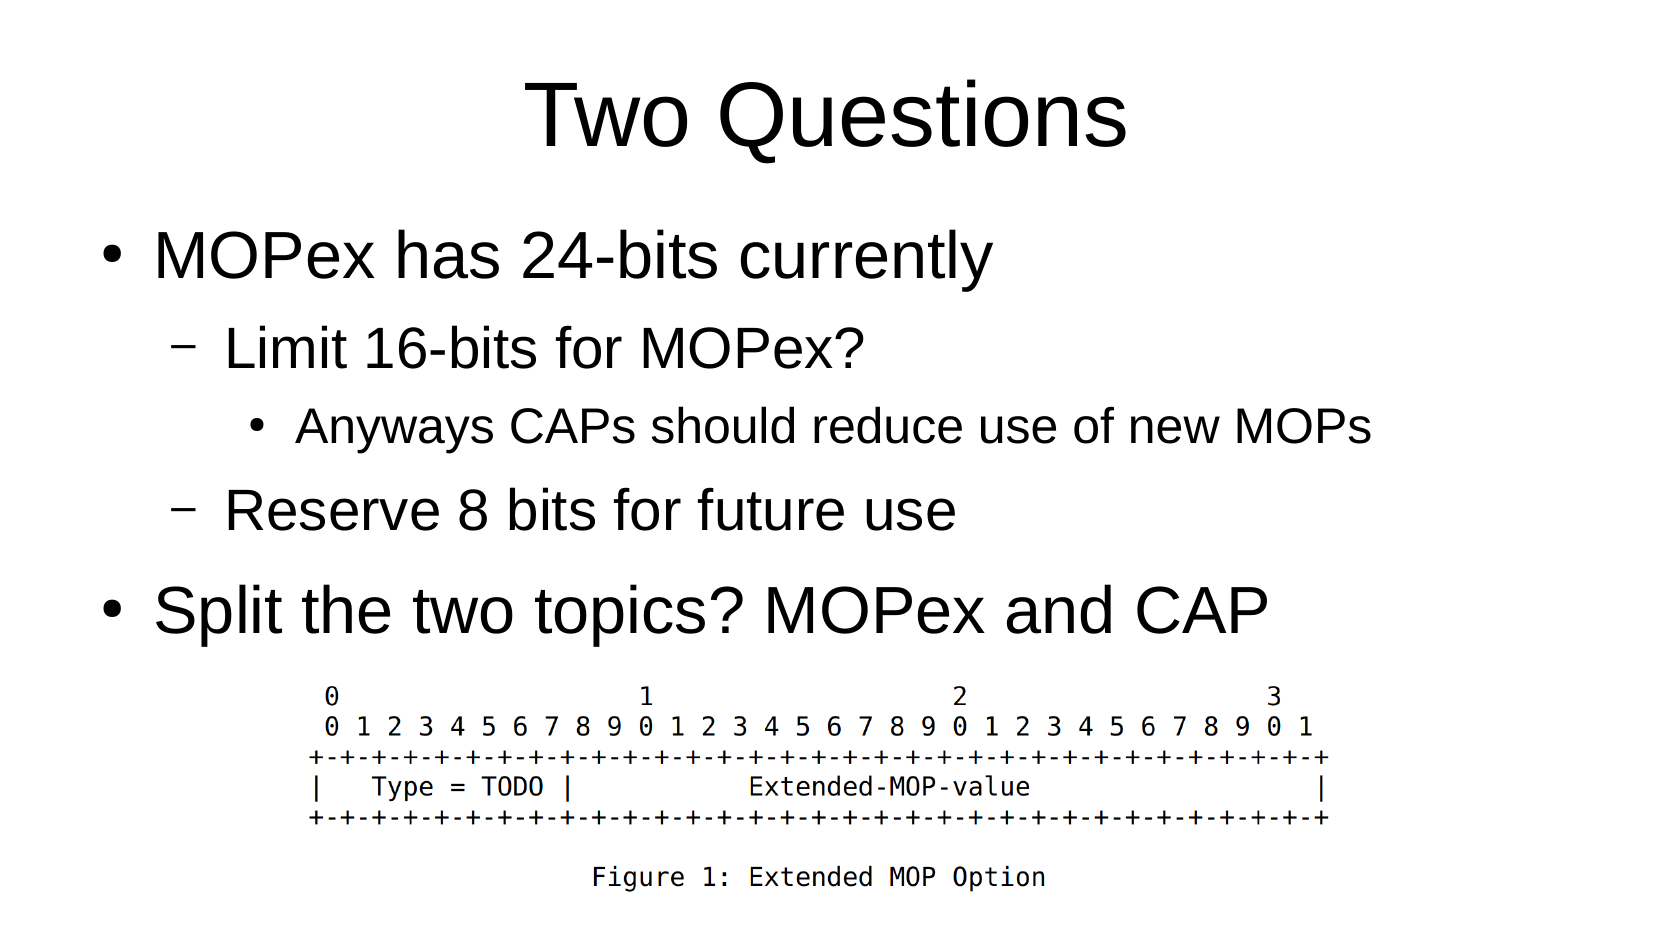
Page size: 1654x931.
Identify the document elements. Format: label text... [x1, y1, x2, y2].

list MOPex has 24-bits currently Limit 16-bits for MOPex? Anyways CAPs should reduce use of new MOPs Reserve 8 bits for future use Split the two topics? MOPex and CAP [82, 217, 1571, 709]
title Two Questions [82, 37, 1571, 193]
picture [292, 669, 1347, 898]
